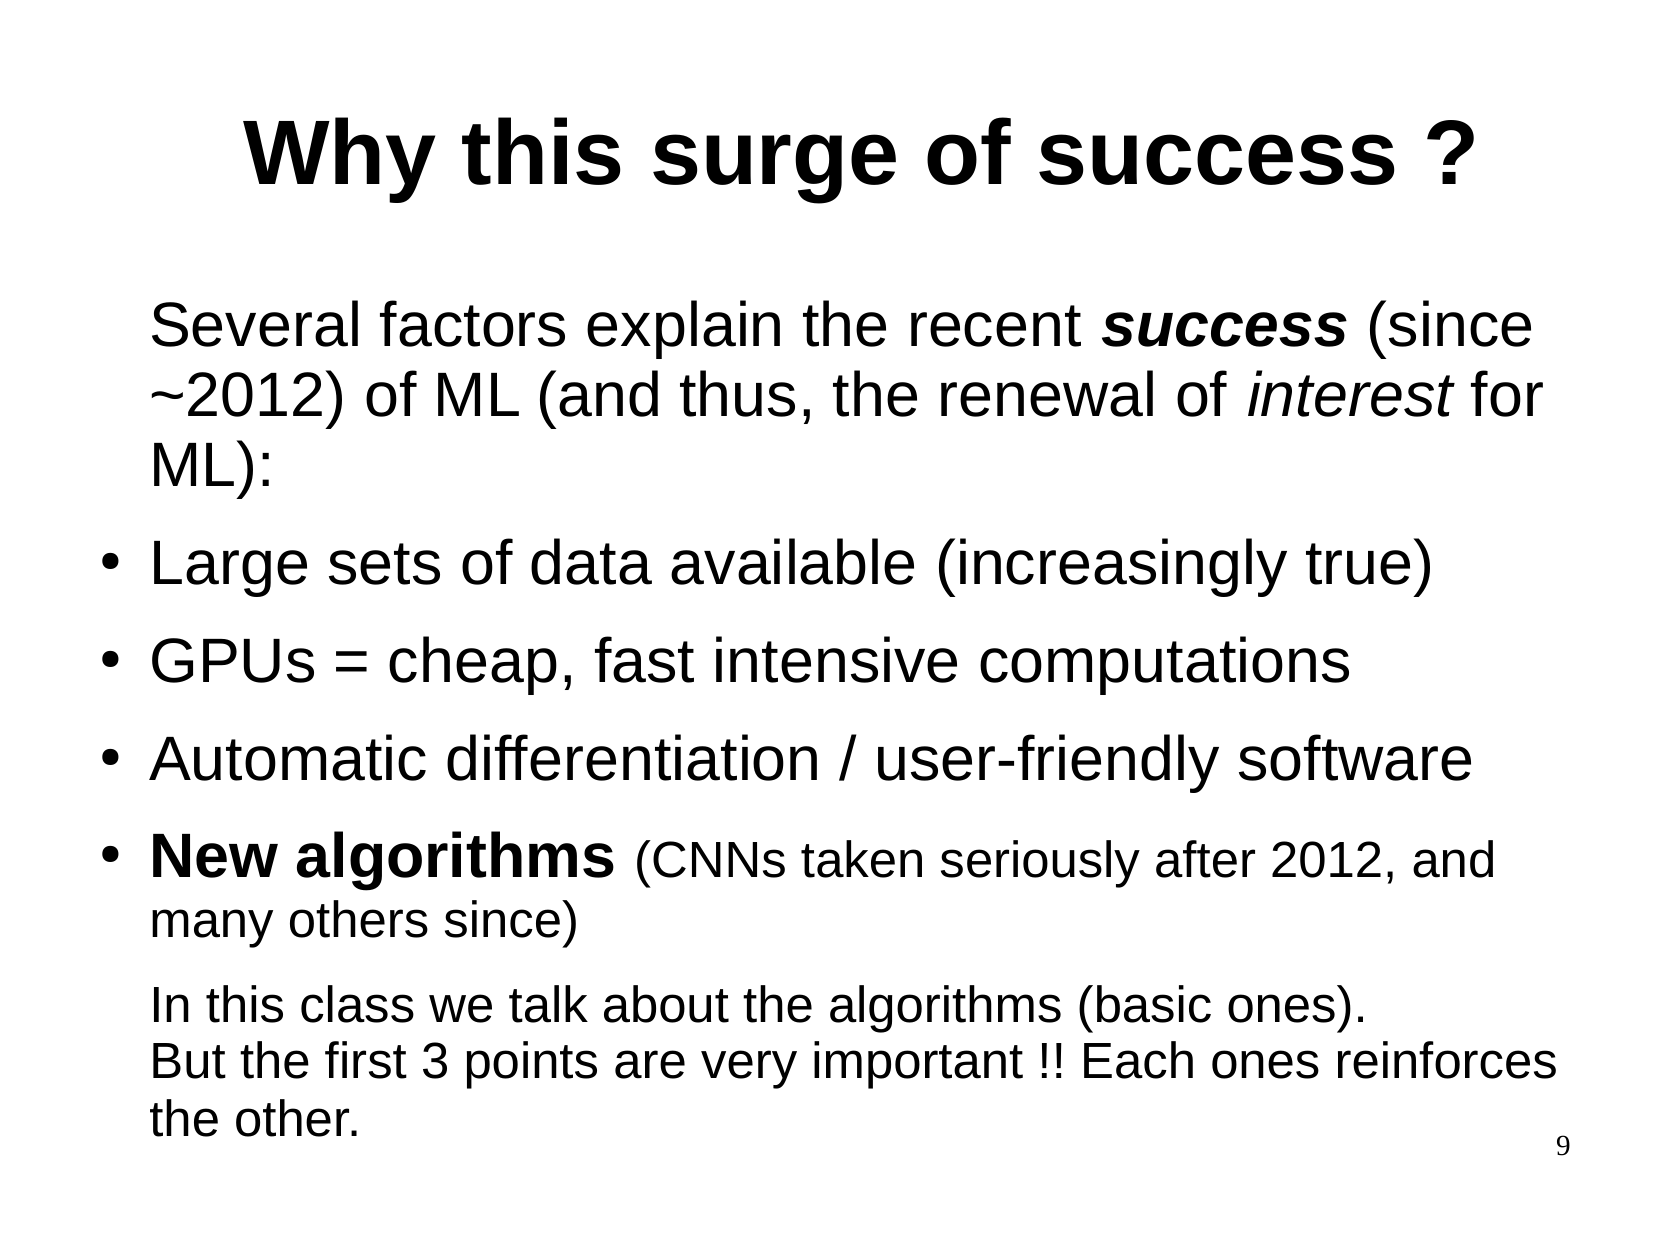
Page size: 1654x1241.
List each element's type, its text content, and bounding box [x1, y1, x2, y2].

list Several factors explain the recent success (since ~2012) of ML (and thus, the renewal of interest for ML): Large sets of data available (increasingly true) GPUs = cheap, fast intensive computations Automatic differentiation / user-friendly software New algorithms (CNNs taken seriously after 2012, and many others since) In this class we talk about the algorithms (basic ones). But the first 3 points are very important !! Each ones reinforces the other. [82, 290, 1571, 1156]
title Why this surge of success ? [82, 49, 1571, 257]
